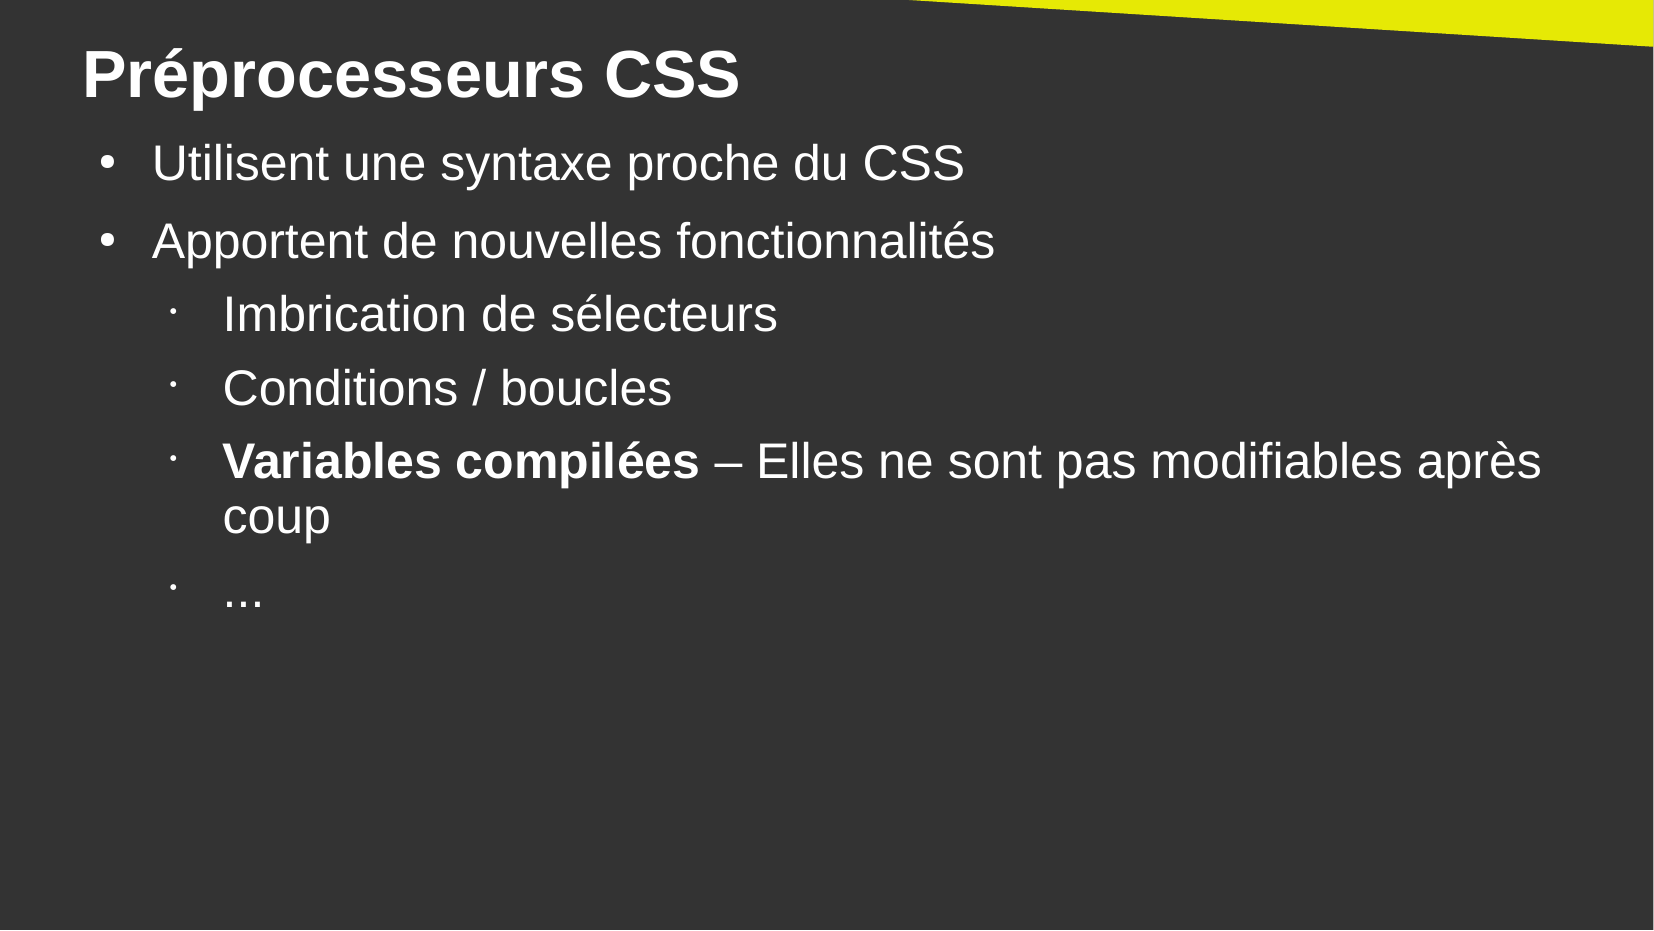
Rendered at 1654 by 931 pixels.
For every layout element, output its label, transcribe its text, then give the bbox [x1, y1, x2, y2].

list Utilisent une syntaxe proche du CSS Apportent de nouvelles fonctionnalités Imbrication de sélecteurs Conditions / boucles Variables compilées – Elles ne sont pas modifiables après coup ... [80, 135, 1620, 662]
title Préprocesseurs CSS [82, 37, 1571, 114]
text_box [908, 0, 1654, 47]
